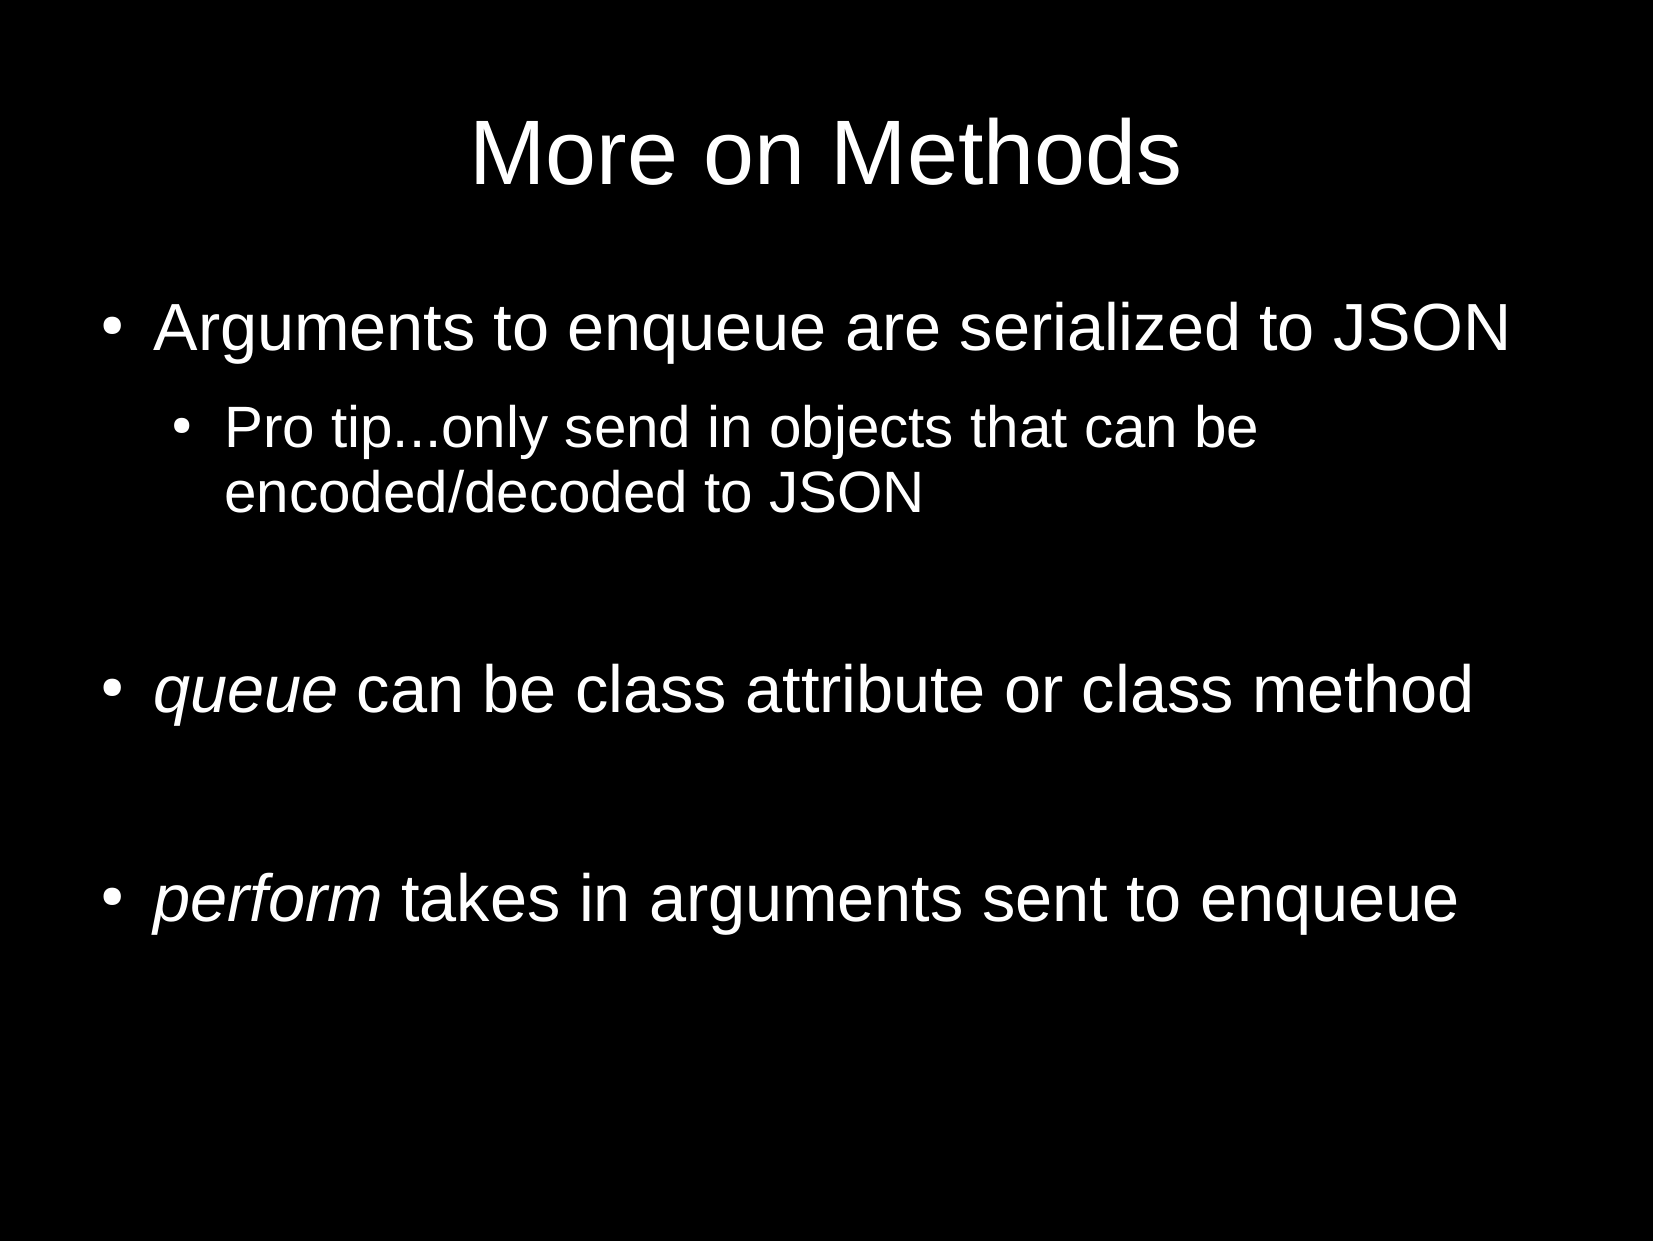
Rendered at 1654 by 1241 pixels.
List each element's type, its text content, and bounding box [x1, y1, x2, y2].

title More on Methods [82, 49, 1571, 257]
list Arguments to enqueue are serialized to JSON Pro tip...only send in objects that can be encoded/decoded to JSON queue can be class attribute or class method perform takes in arguments sent to enqueue [82, 290, 1571, 1109]
